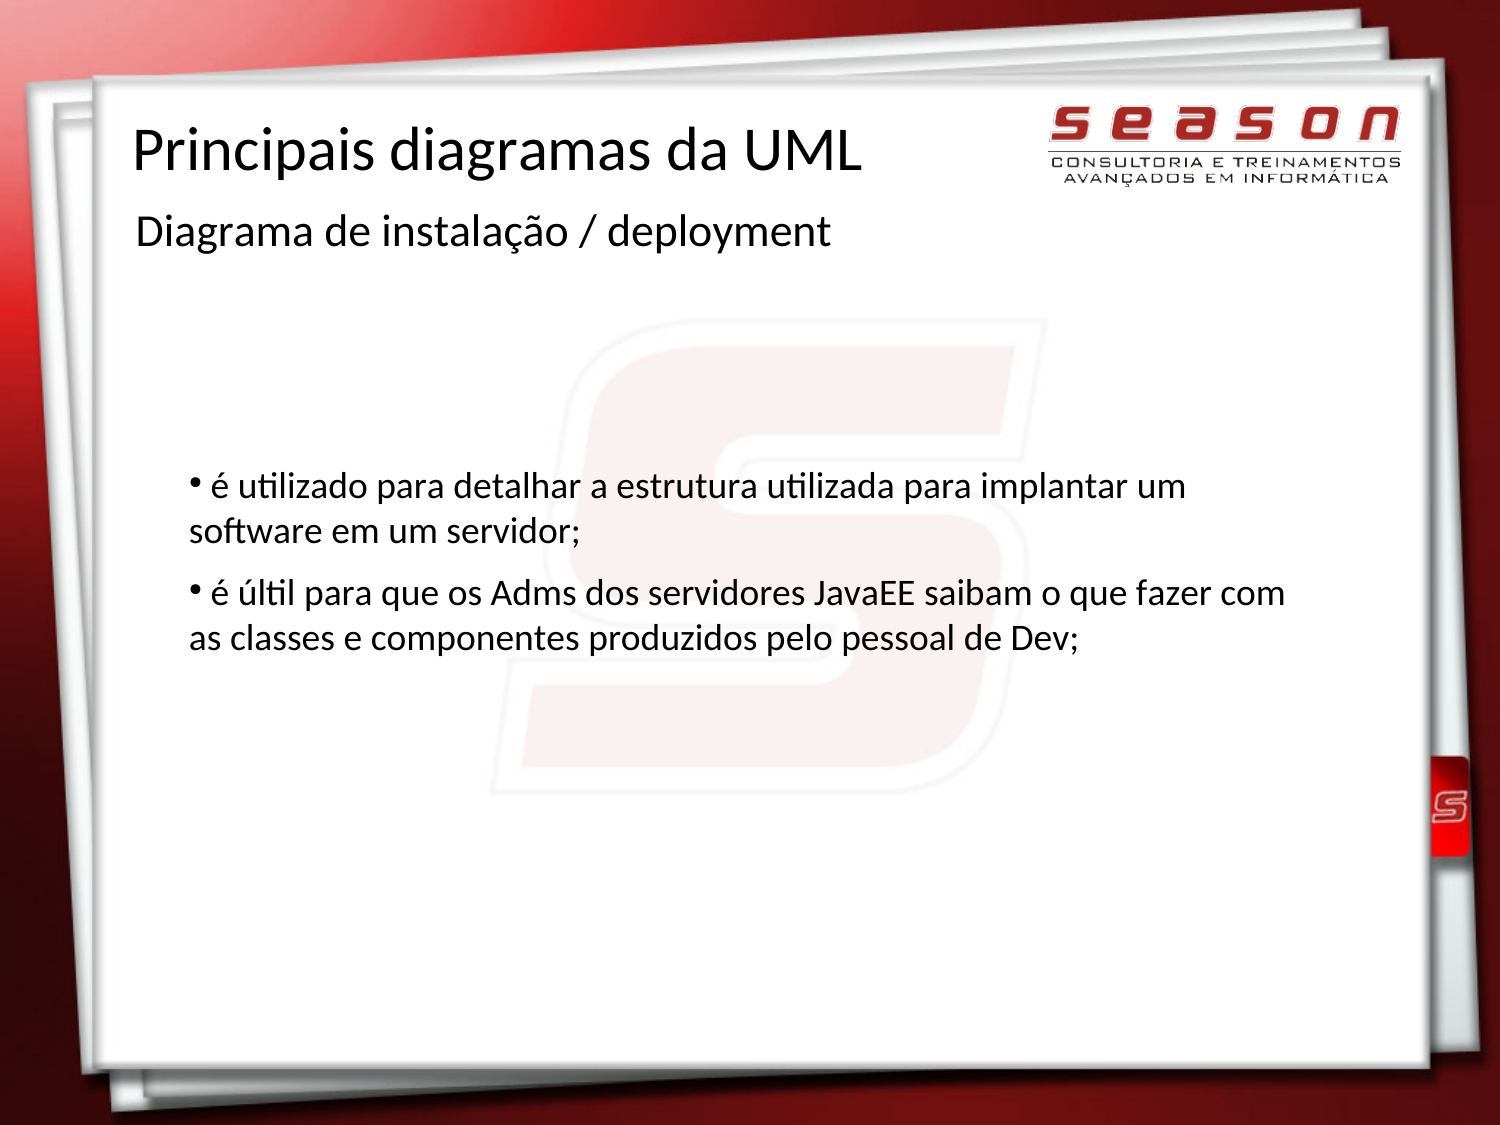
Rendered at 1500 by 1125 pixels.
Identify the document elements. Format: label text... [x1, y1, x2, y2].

title Principais diagramas da UML [118, 33, 1394, 257]
text_box Diagrama de instalação / deployment [119, 200, 1240, 256]
text_box é utilizado para detalhar a estrutura utilizada para implantar um software em um servidor; é últil para que os Adms dos servidores JavaEE saibam o que fazer com as classes e componentes produzidos pelo pessoal de Dev; [188, 375, 1328, 745]
picture [0, 0, 1500, 1125]
